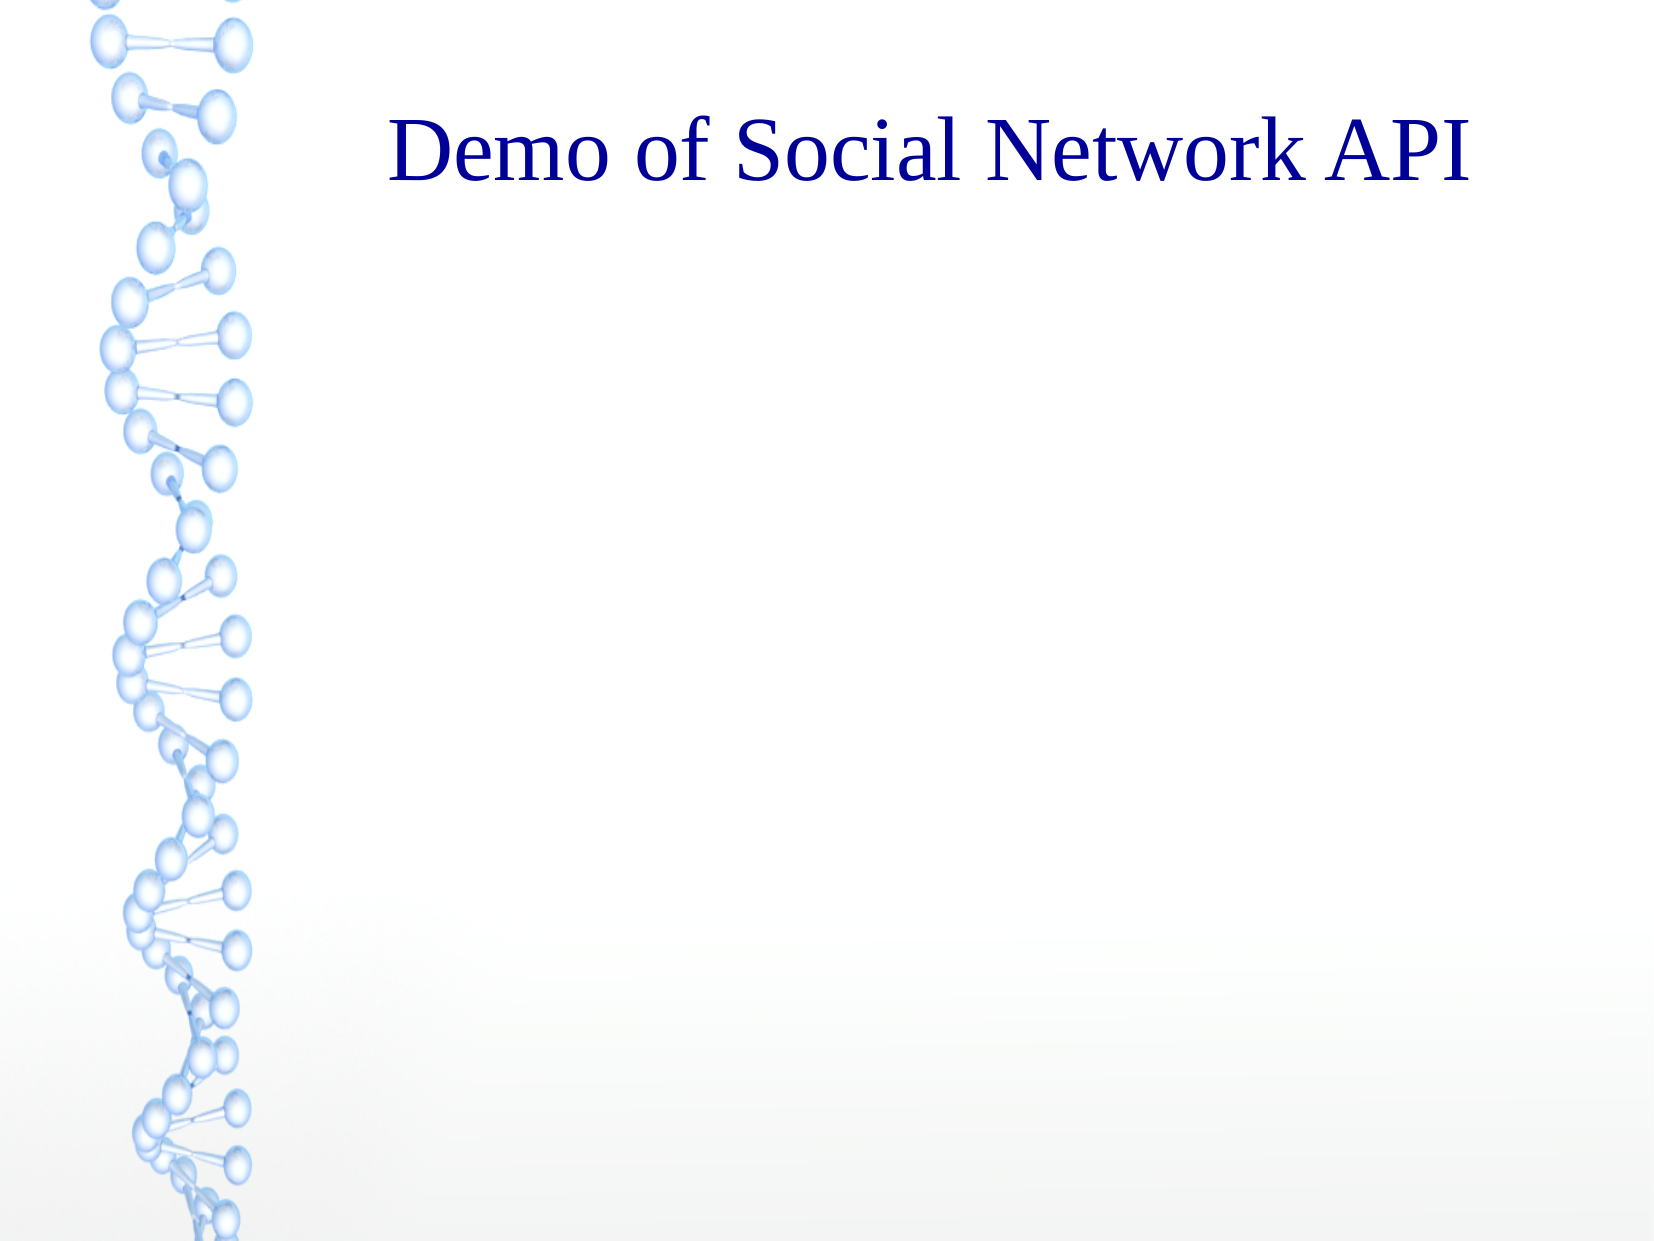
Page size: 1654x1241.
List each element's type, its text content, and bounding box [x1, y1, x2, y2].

title Demo of Social Network API [265, 47, 1595, 252]
picture [0, 0, 1654, 1241]
